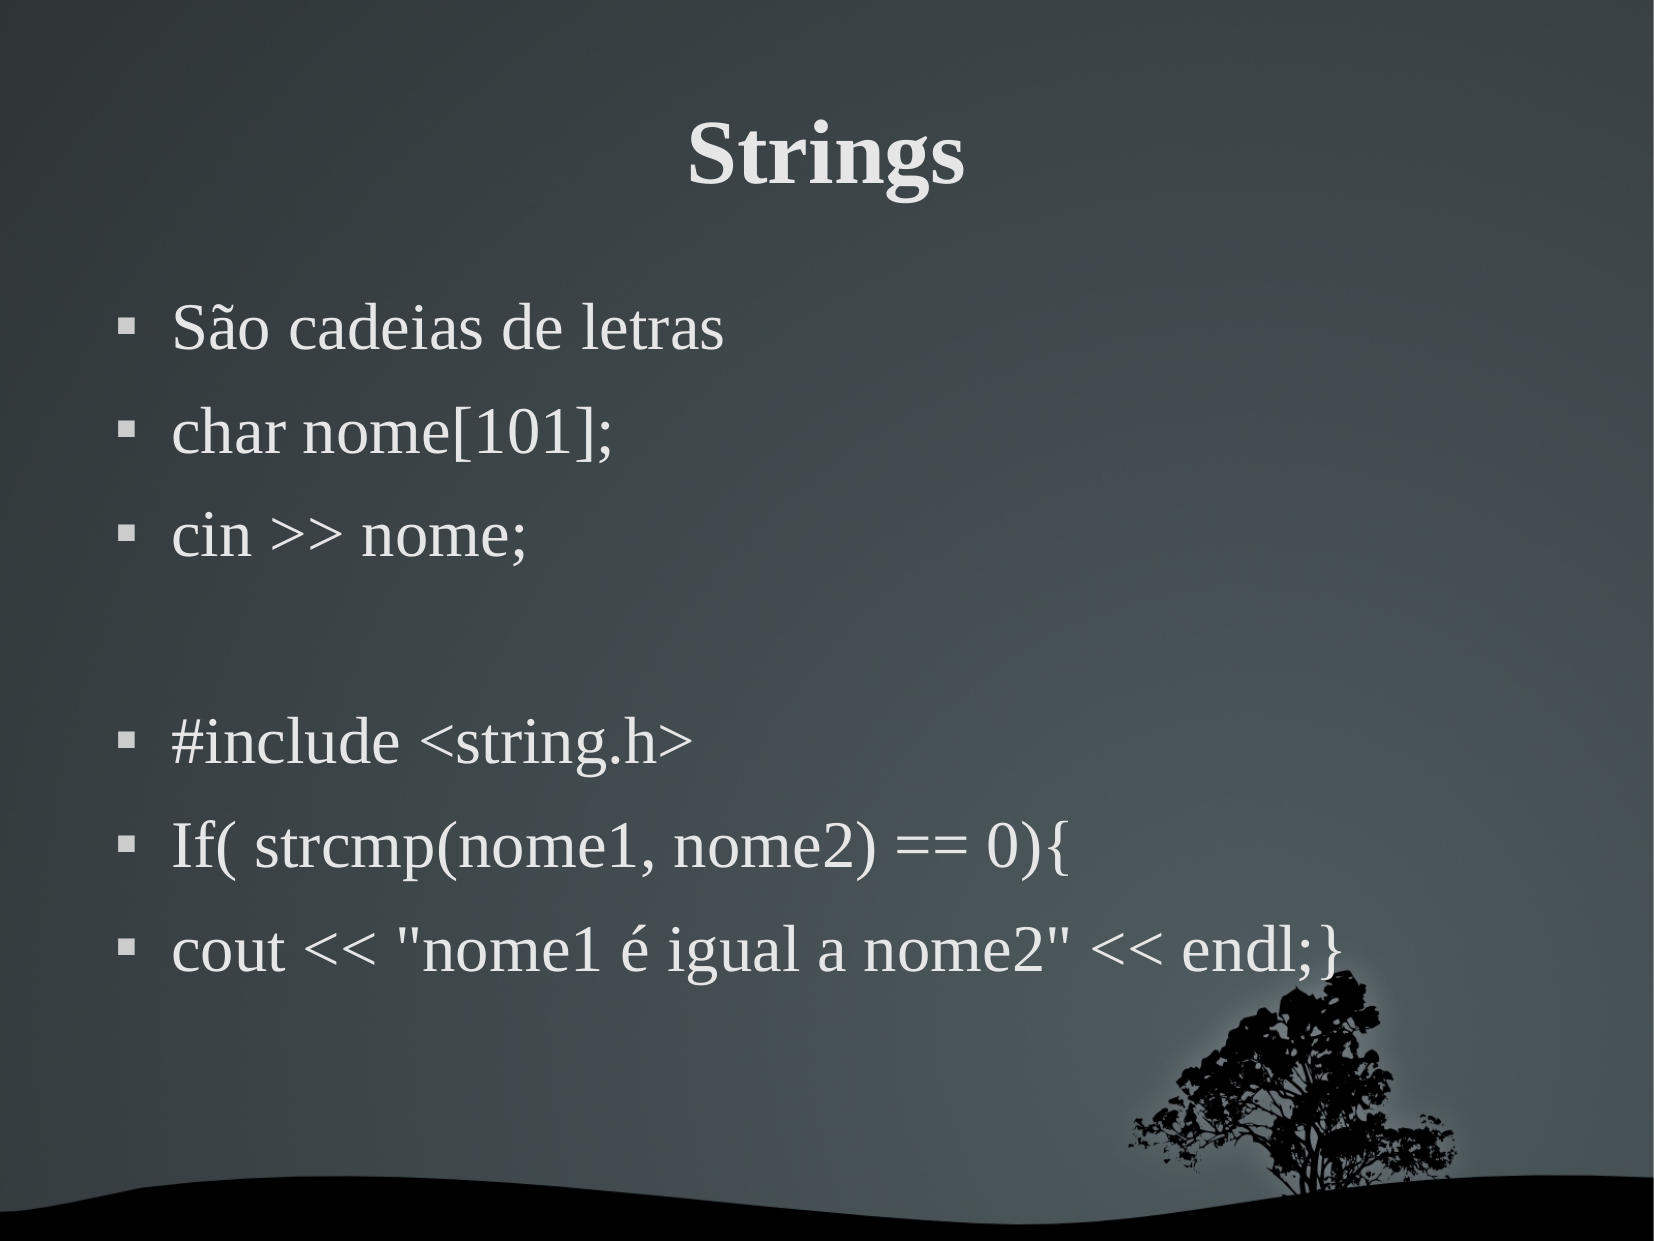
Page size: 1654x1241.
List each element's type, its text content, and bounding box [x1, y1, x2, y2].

picture [0, 0, 1654, 1241]
list São cadeias de letras char nome[101]; cin >> nome; #include <string.h> If( strcmp(nome1, nome2) == 0){ cout << "nome1 é igual a nome2" << endl;} [82, 290, 1571, 1094]
title Strings [82, 56, 1571, 250]
